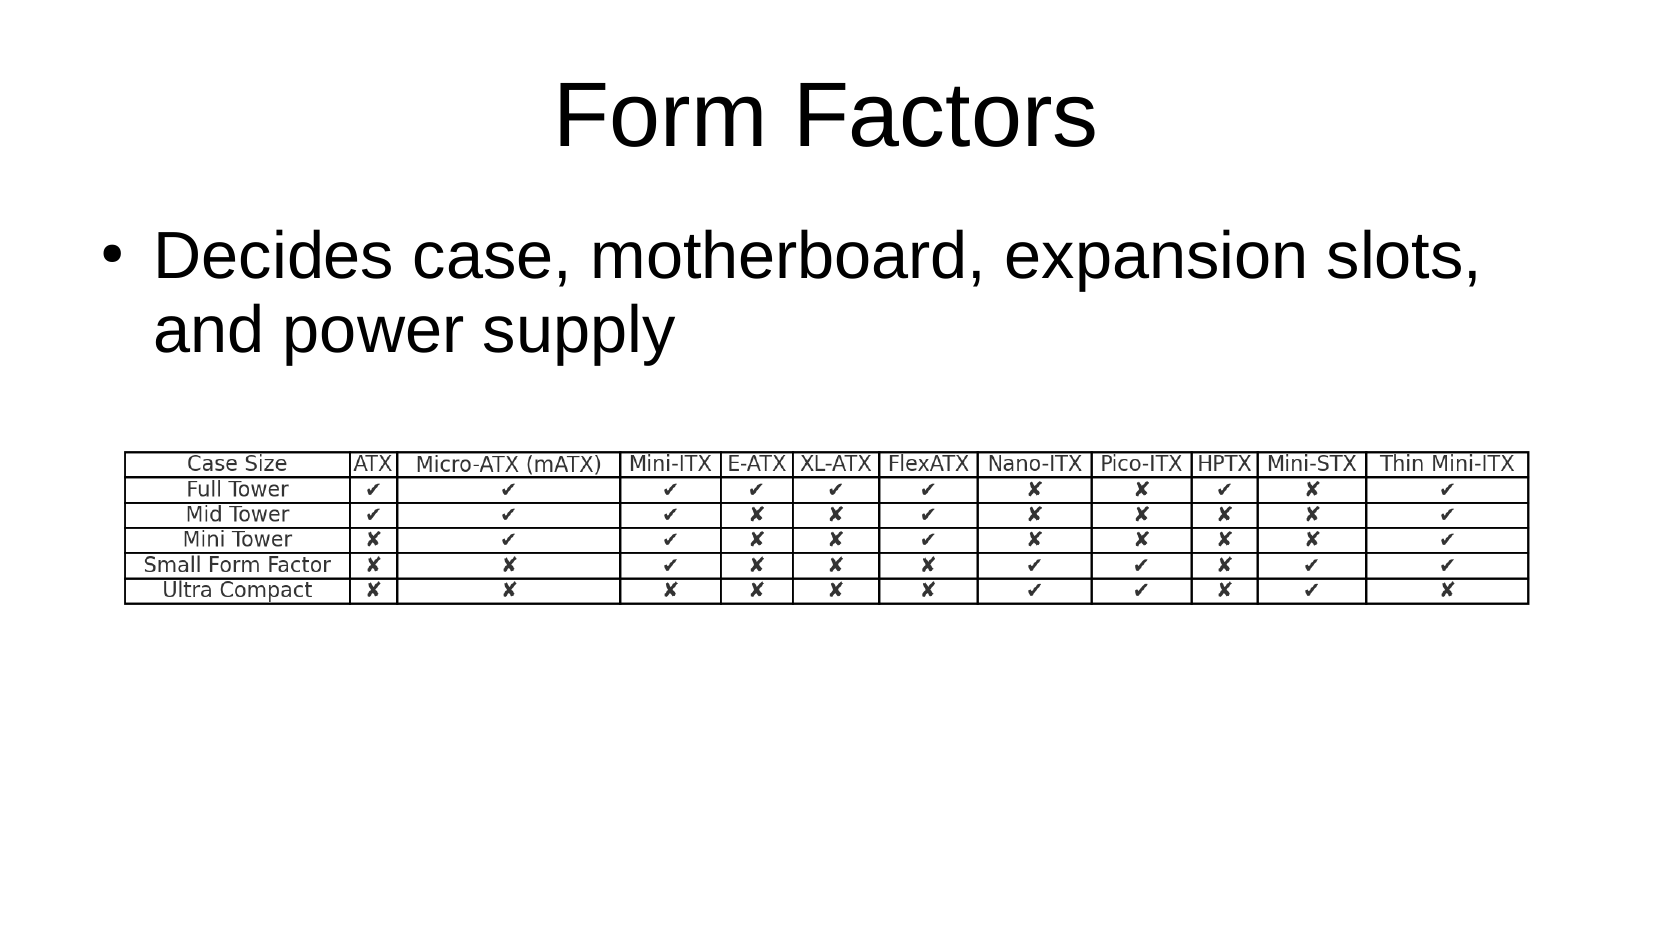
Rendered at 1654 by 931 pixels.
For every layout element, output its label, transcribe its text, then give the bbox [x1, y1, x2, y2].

picture [116, 441, 1536, 615]
list Decides case, motherboard, expansion slots, and power supply [82, 217, 1571, 758]
title Form Factors [82, 37, 1571, 193]
